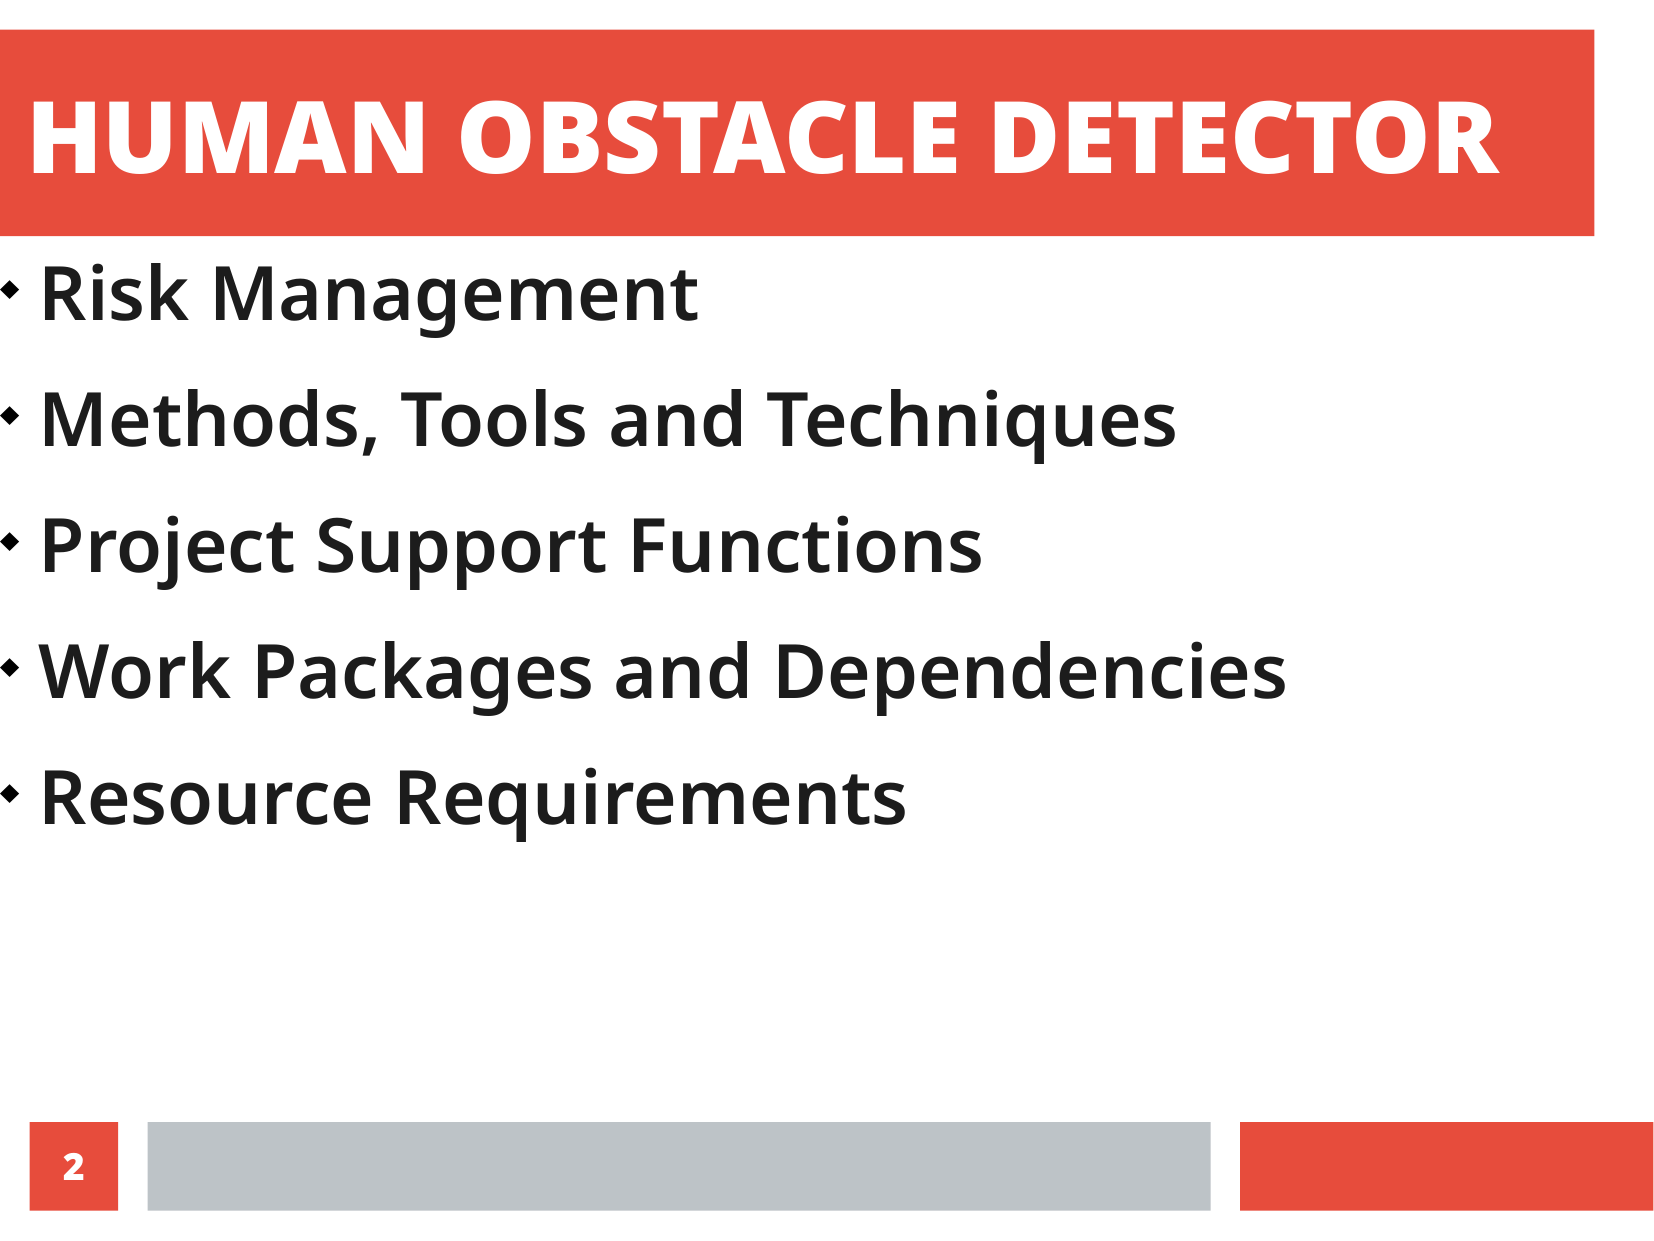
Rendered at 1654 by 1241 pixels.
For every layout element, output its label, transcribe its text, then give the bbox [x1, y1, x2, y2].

list Risk Management Methods, Tools and Techniques Project Support Functions Work Packages and Dependencies Resource Requirements [0, 240, 1651, 1126]
title HUMAN OBSTACLE DETECTOR [0, 30, 1654, 241]
